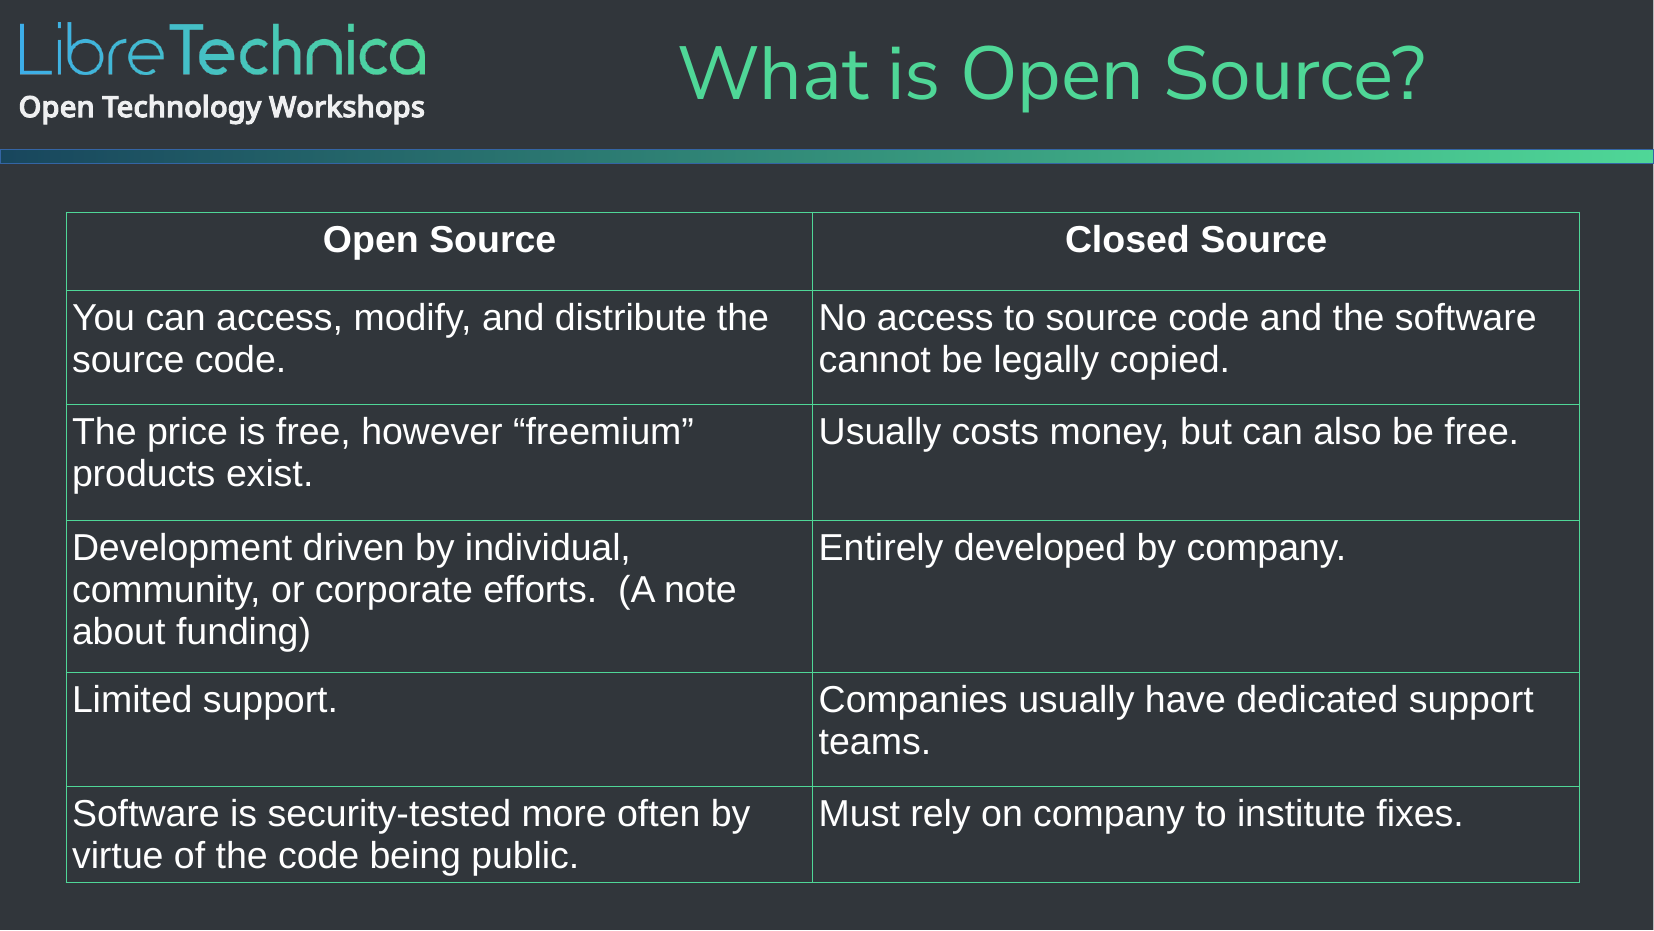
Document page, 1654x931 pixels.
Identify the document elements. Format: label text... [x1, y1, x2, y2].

table_cell Must rely on company to institute fixes. [813, 787, 1579, 882]
table_header Closed Source [813, 213, 1579, 290]
table_cell The price is free, however “freemium” products exist. [67, 405, 812, 520]
text_box What is Open Source? [450, 0, 1654, 151]
text_box [0, 149, 1654, 164]
table_cell No access to source code and the software cannot be legally copied. [813, 291, 1579, 404]
title Open Technology Workshops [0, 73, 447, 134]
table_cell Software is security-tested more often by virtue of the code being public. [67, 787, 812, 882]
table_cell You can access, modify, and distribute the source code. [67, 291, 812, 404]
table_cell Limited support. [67, 673, 812, 786]
table_cell Development driven by individual, community, or corporate efforts. (A note about funding) [67, 521, 812, 672]
table_cell Entirely developed by company. [813, 521, 1579, 672]
table_cell Usually costs money, but can also be free. [813, 405, 1579, 520]
table_cell Companies usually have dedicated support teams. [813, 673, 1579, 786]
picture [20, 22, 425, 75]
table_header Open Source [67, 213, 812, 290]
